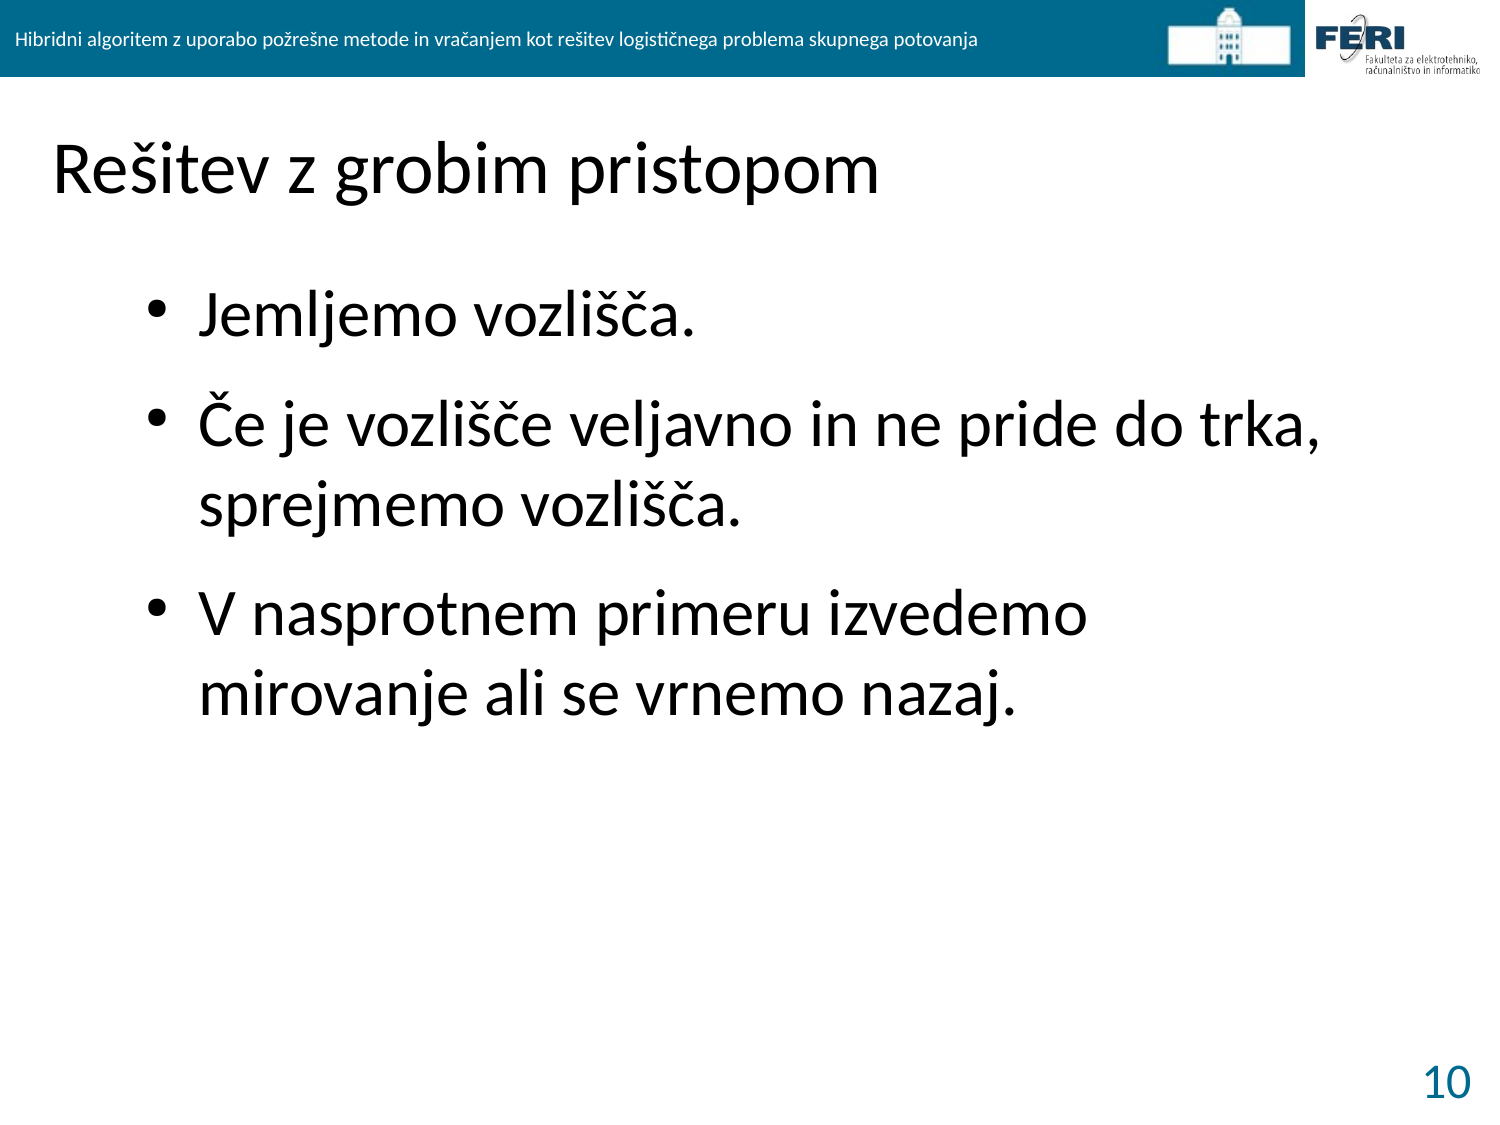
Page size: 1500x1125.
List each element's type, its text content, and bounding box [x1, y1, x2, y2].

picture [1167, 7, 1292, 66]
slide_number <number> [1339, 1046, 1487, 1112]
list Jemljemo vozlišča. Če je vozlišče veljavno in ne pride do trka, sprejmemo vozlišča. V nasprotnem primeru izvedemo mirovanje ali se vrnemo nazaj. [112, 262, 1388, 1019]
title Rešitev z grobim pristopom [37, 78, 1463, 250]
picture [1316, 13, 1480, 74]
footer Hibridni algoritem z uporabo požrešne metode in vračanjem kot rešitev logističnega problema skupnega potovanja [0, 0, 1117, 77]
